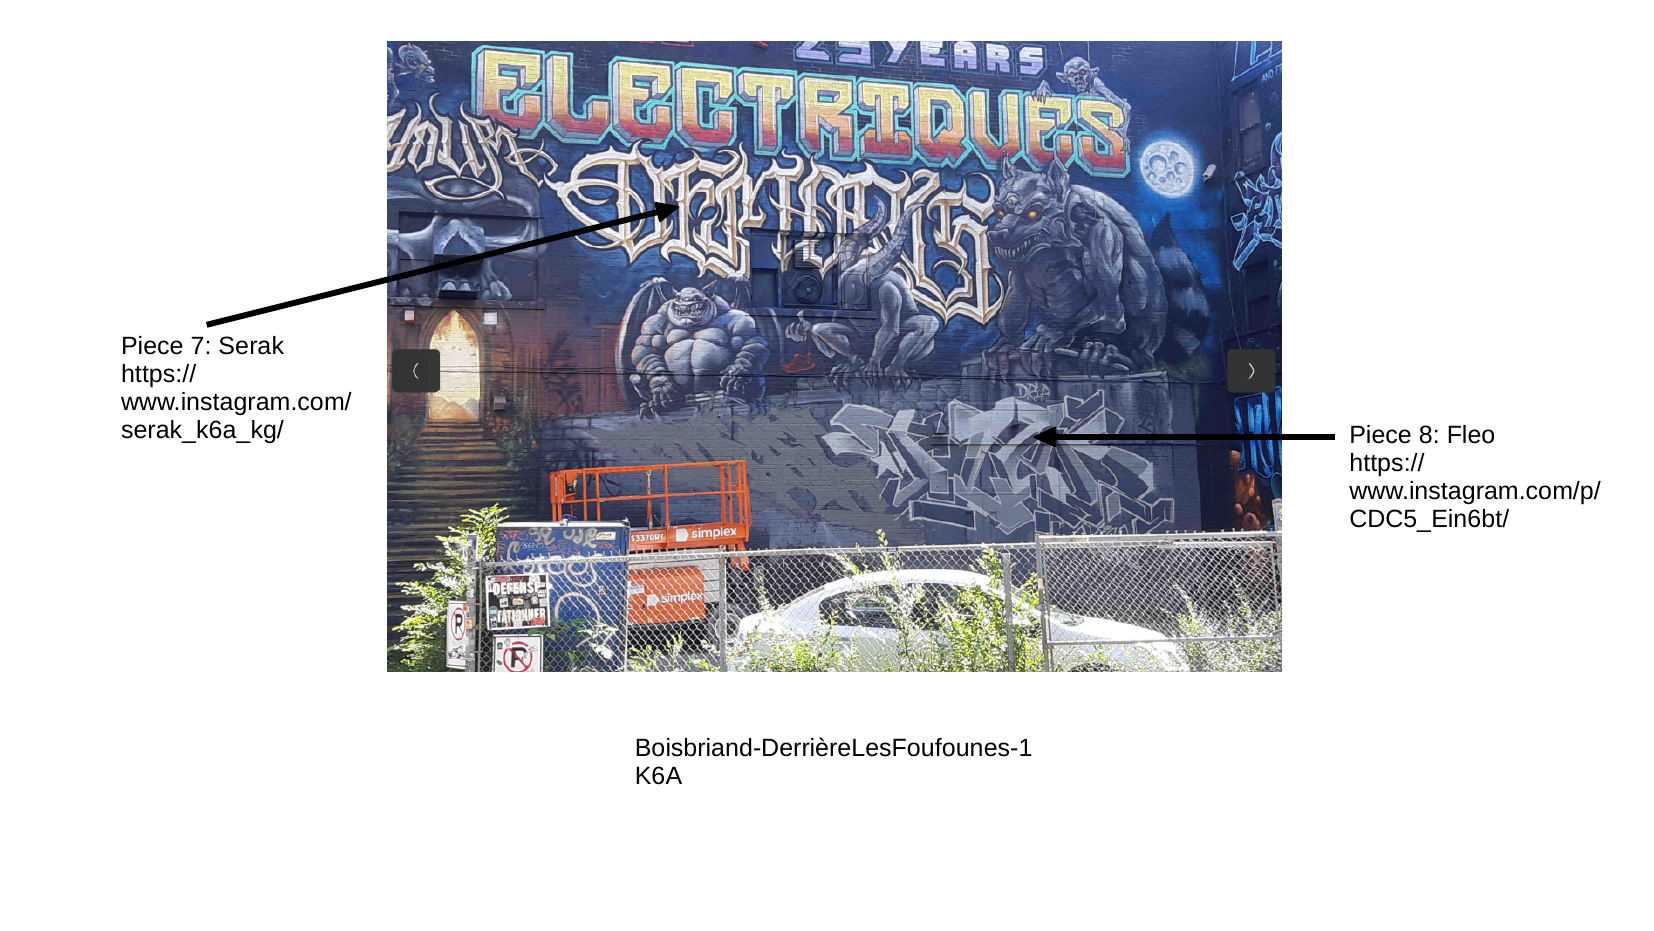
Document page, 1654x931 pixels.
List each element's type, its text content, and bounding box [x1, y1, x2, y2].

text_box Piece 7: Serak https://www.instagram.com/serak_k6a_kg/ [106, 324, 402, 536]
picture [387, 41, 1282, 672]
text_box Piece 8: Fleo https://www.instagram.com/p/CDC5_Ein6bt/ [1334, 413, 1648, 569]
text_box Boisbriand-DerrièreLesFoufounes-1 K6A [620, 726, 1241, 854]
